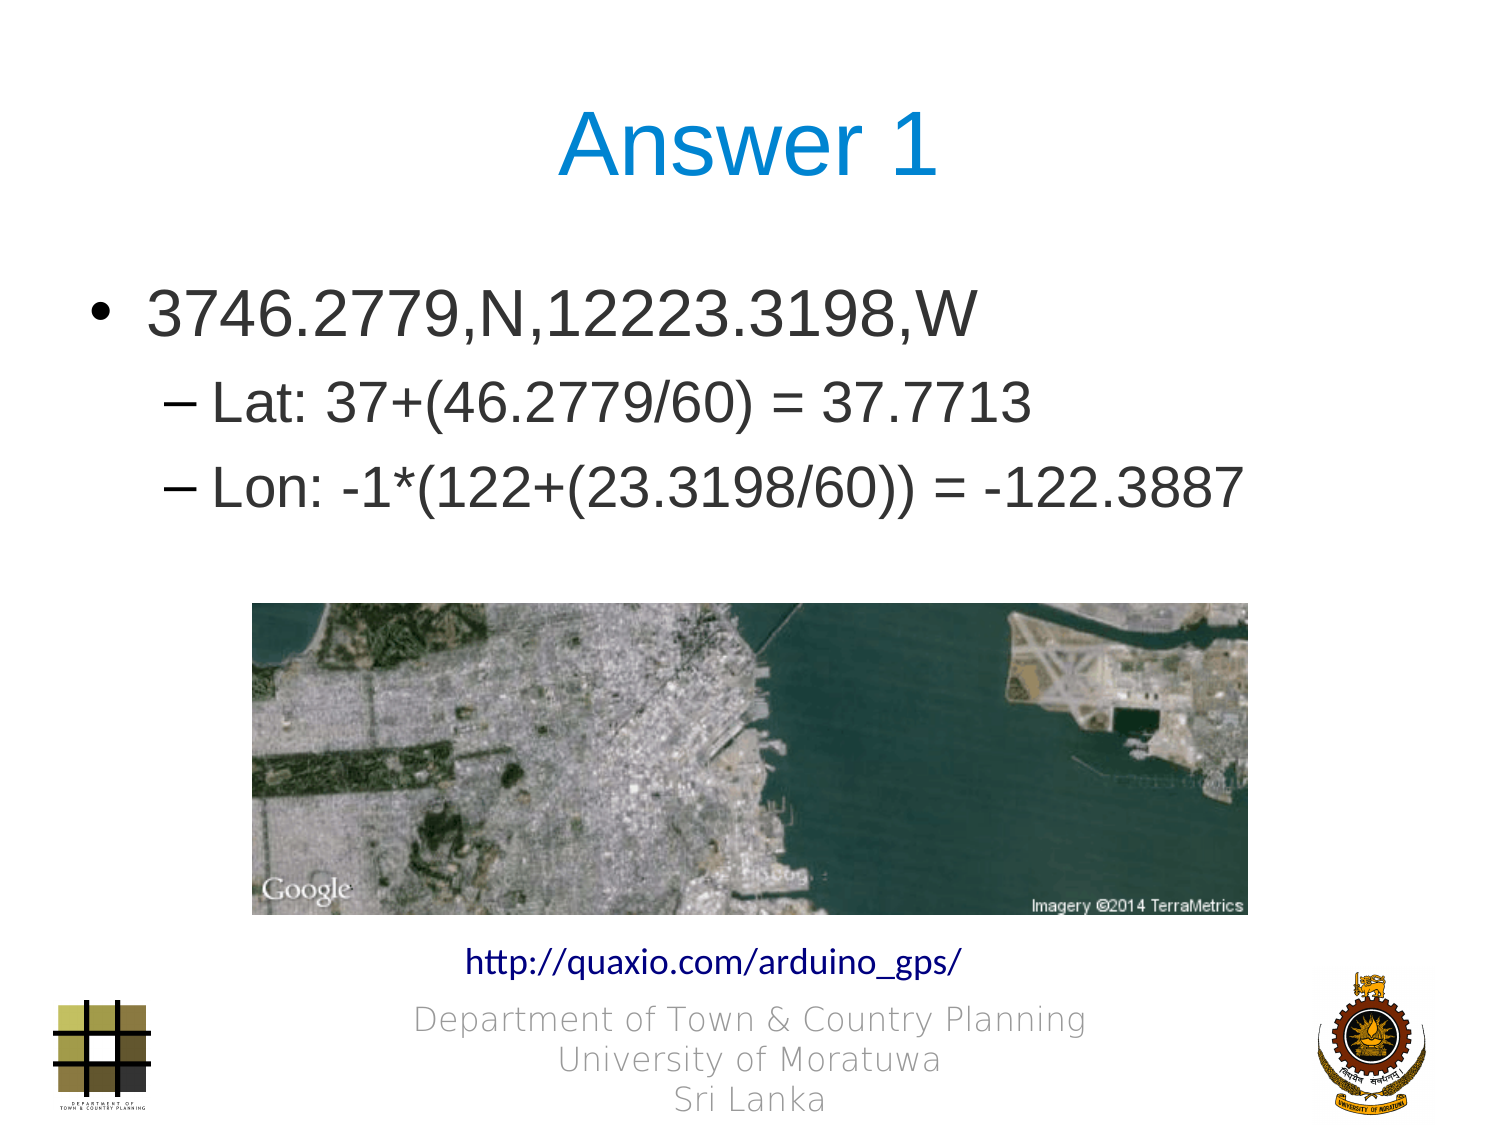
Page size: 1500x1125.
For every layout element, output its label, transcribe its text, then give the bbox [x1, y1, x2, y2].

picture [53, 1000, 151, 1110]
text_box http://quaxio.com/arduino_gps/ [450, 930, 1067, 990]
list 3746.2779,N,12223.3198,W Lat: 37+(46.2779/60) = 37.7713 Lon: -1*(122+(23.3198/60)) = -122.3887 [75, 262, 1426, 574]
picture [1312, 966, 1435, 1125]
picture [252, 603, 1248, 915]
title Answer 1 [75, 45, 1426, 233]
